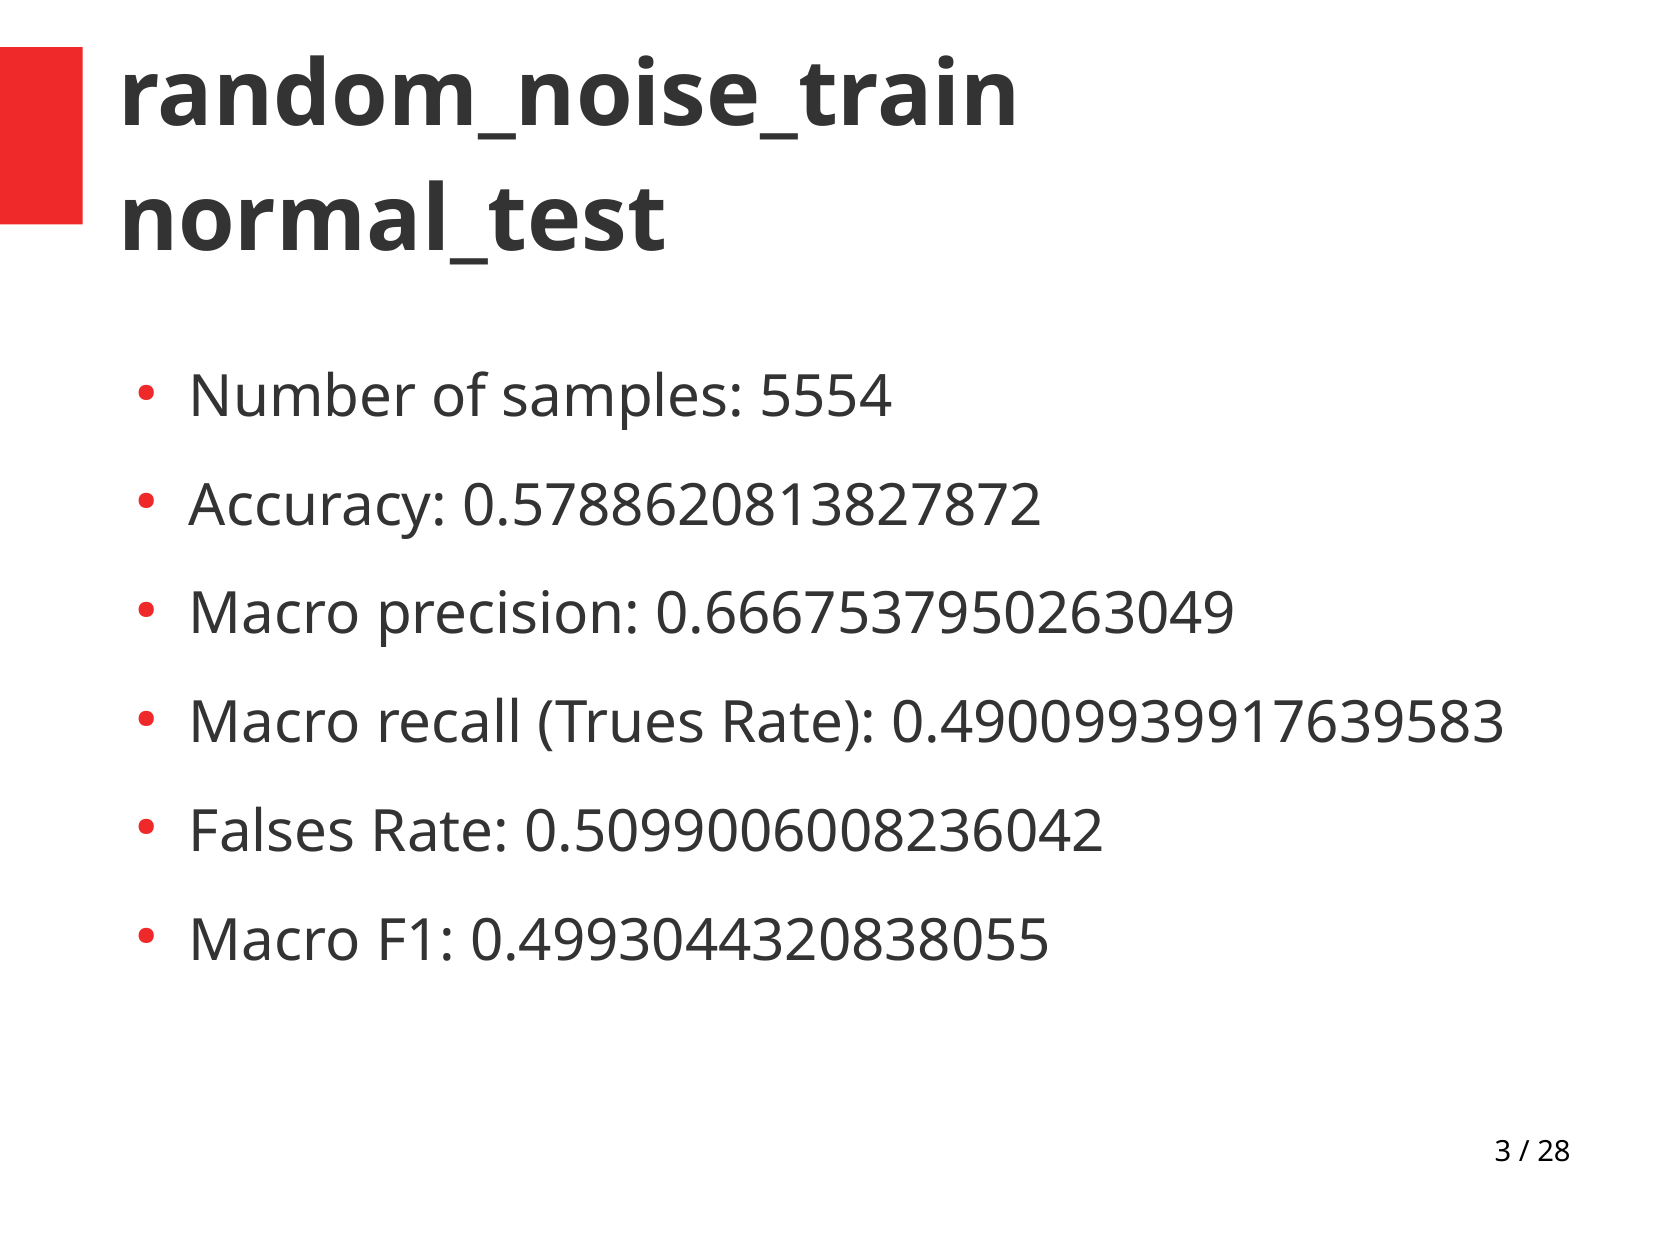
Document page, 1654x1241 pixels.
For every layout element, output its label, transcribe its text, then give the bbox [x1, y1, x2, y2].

title random_noise_train normal_test [118, 45, 1571, 260]
list Number of samples: 5554 Accuracy: 0.5788620813827872 Macro precision: 0.6667537950263049 Macro recall (Trues Rate): 0.49009939917639583 Falses Rate: 0.5099006008236042 Macro F1: 0.4993044320838055 [118, 354, 1536, 1074]
